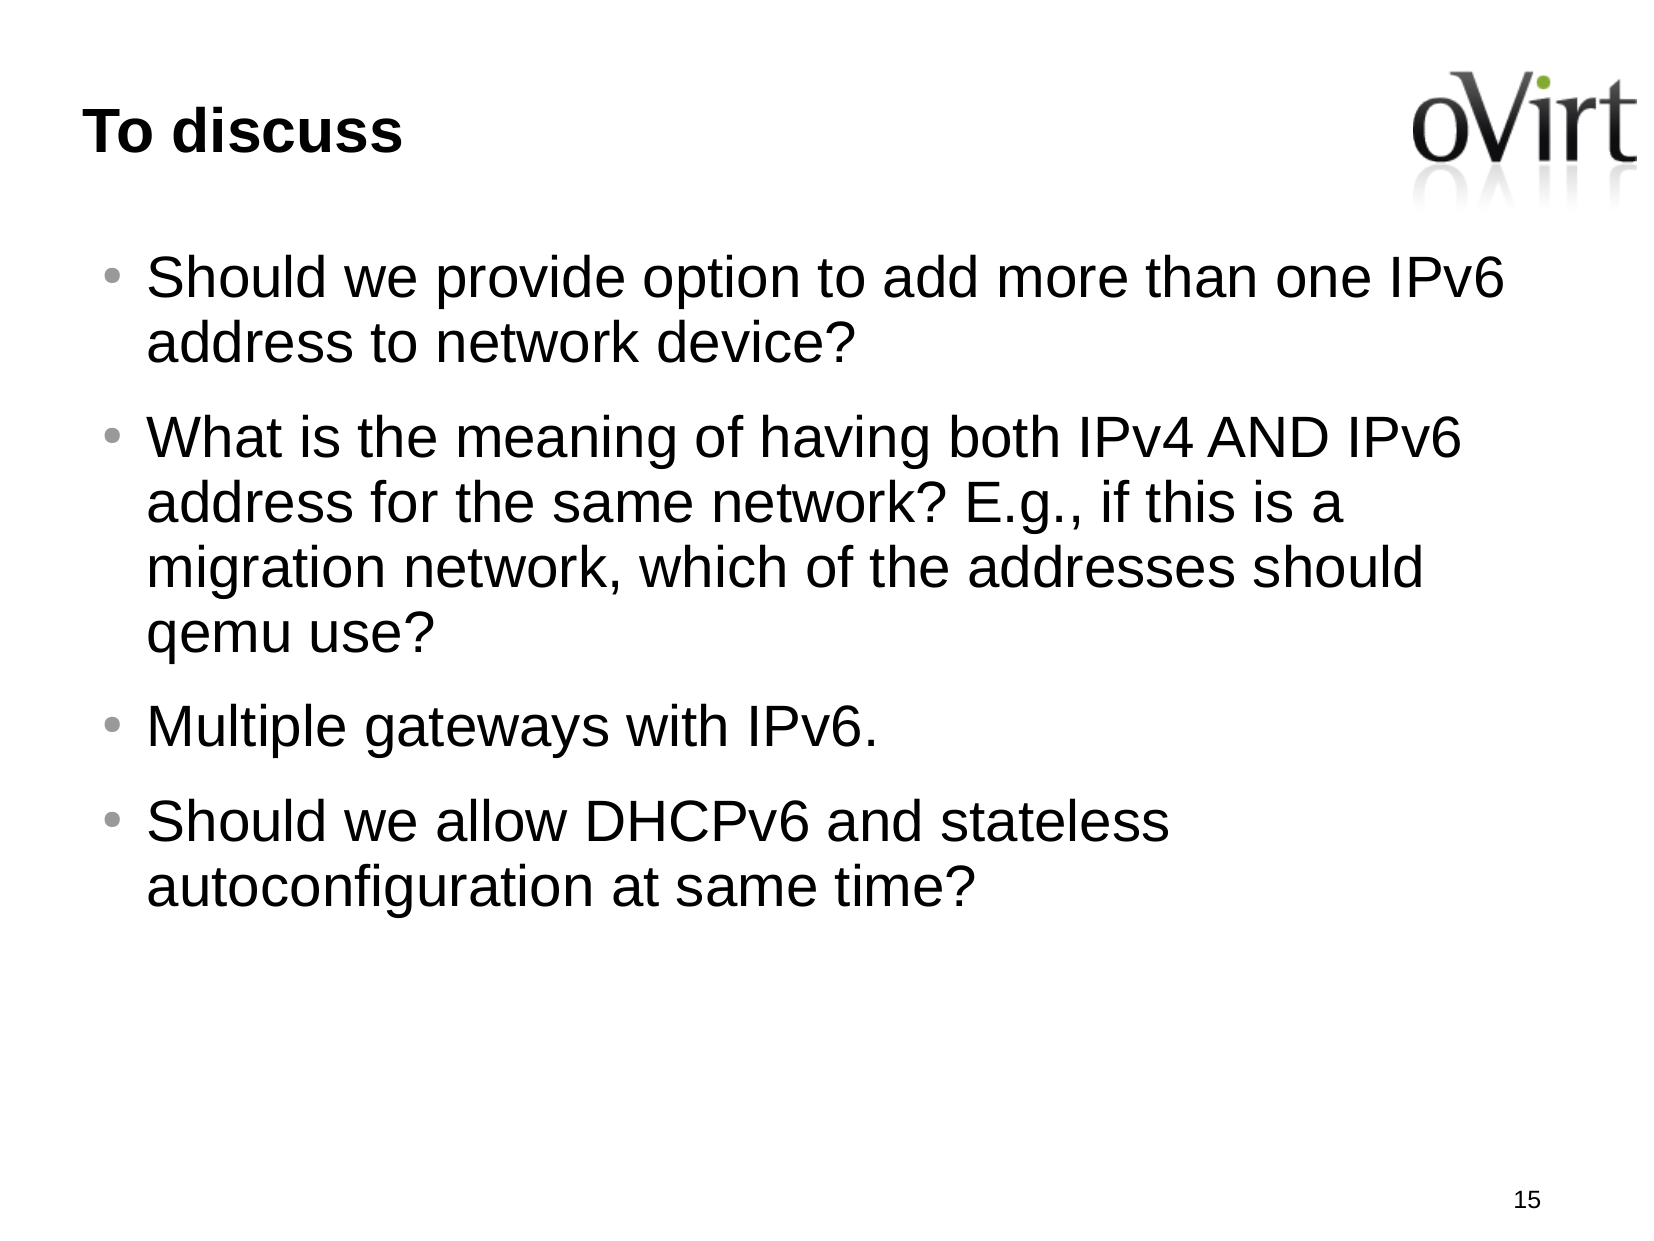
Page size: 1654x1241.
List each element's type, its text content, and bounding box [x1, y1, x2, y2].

title To discuss [82, 37, 1303, 226]
list Should we provide option to add more than one IPv6 address to network device? What is the meaning of having both IPv4 AND IPv6 address for the same network? E.g., if this is a migration network, which of the addresses should qemu use? Multiple gateways with IPv6. Should we allow DHCPv6 and stateless autoconfiguration at same time? [86, 244, 1576, 1039]
picture [1413, 63, 1637, 212]
